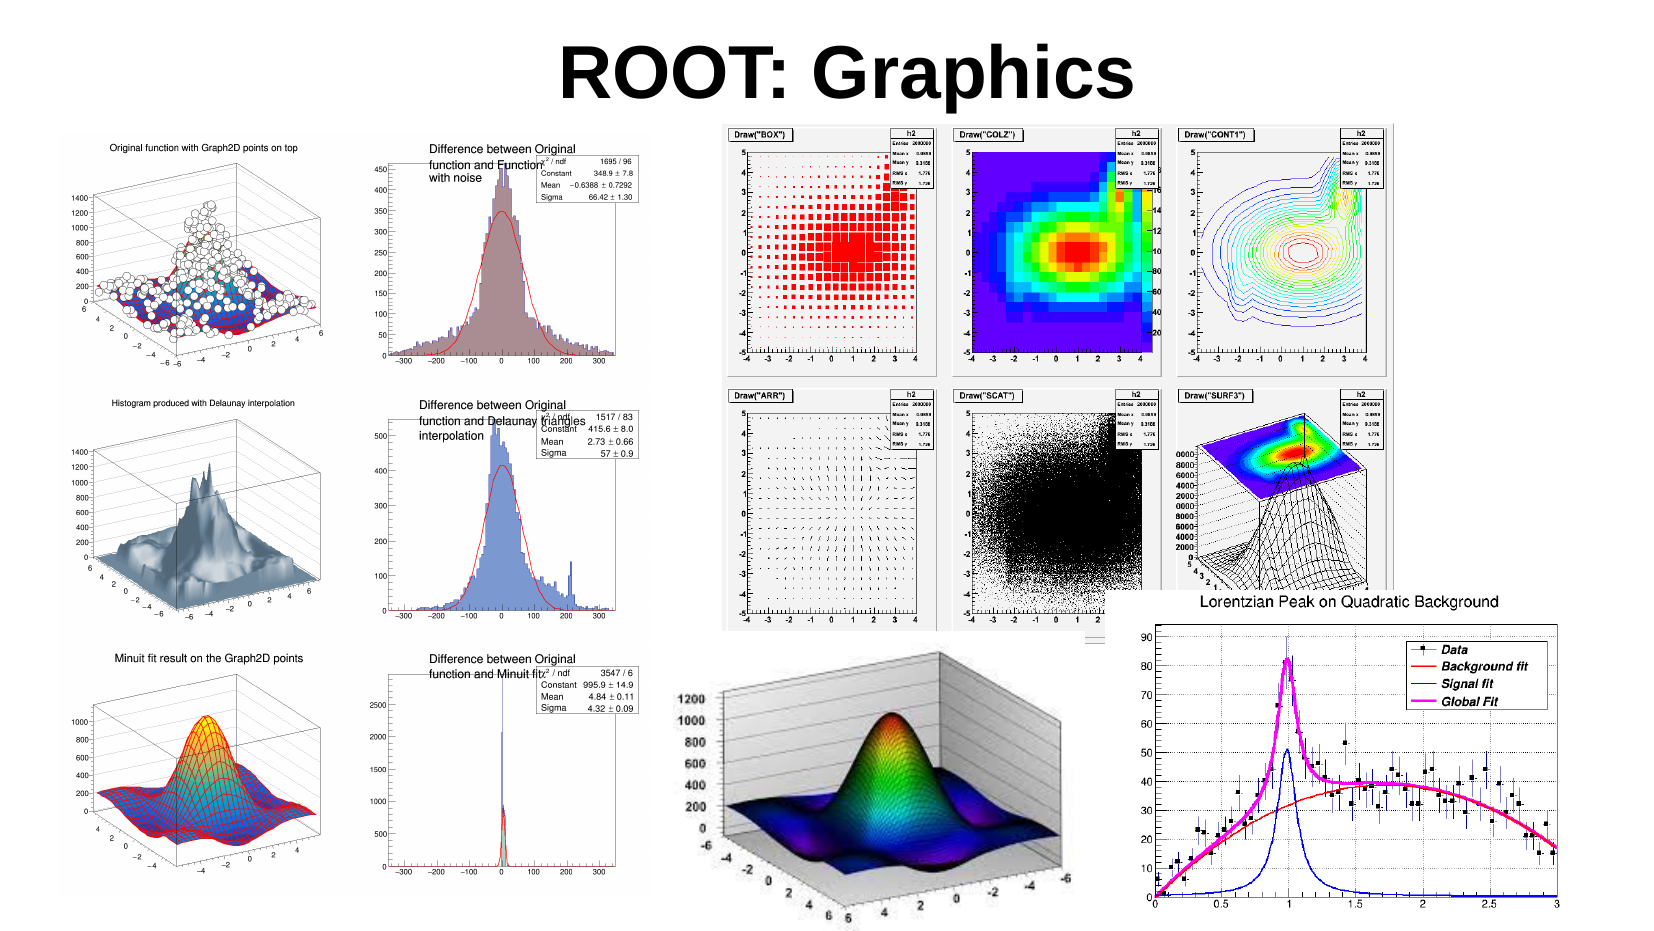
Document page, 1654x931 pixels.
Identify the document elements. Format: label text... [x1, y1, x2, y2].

text_box ROOT: Graphics [543, 23, 1170, 123]
picture [673, 122, 1607, 931]
picture [59, 132, 650, 898]
